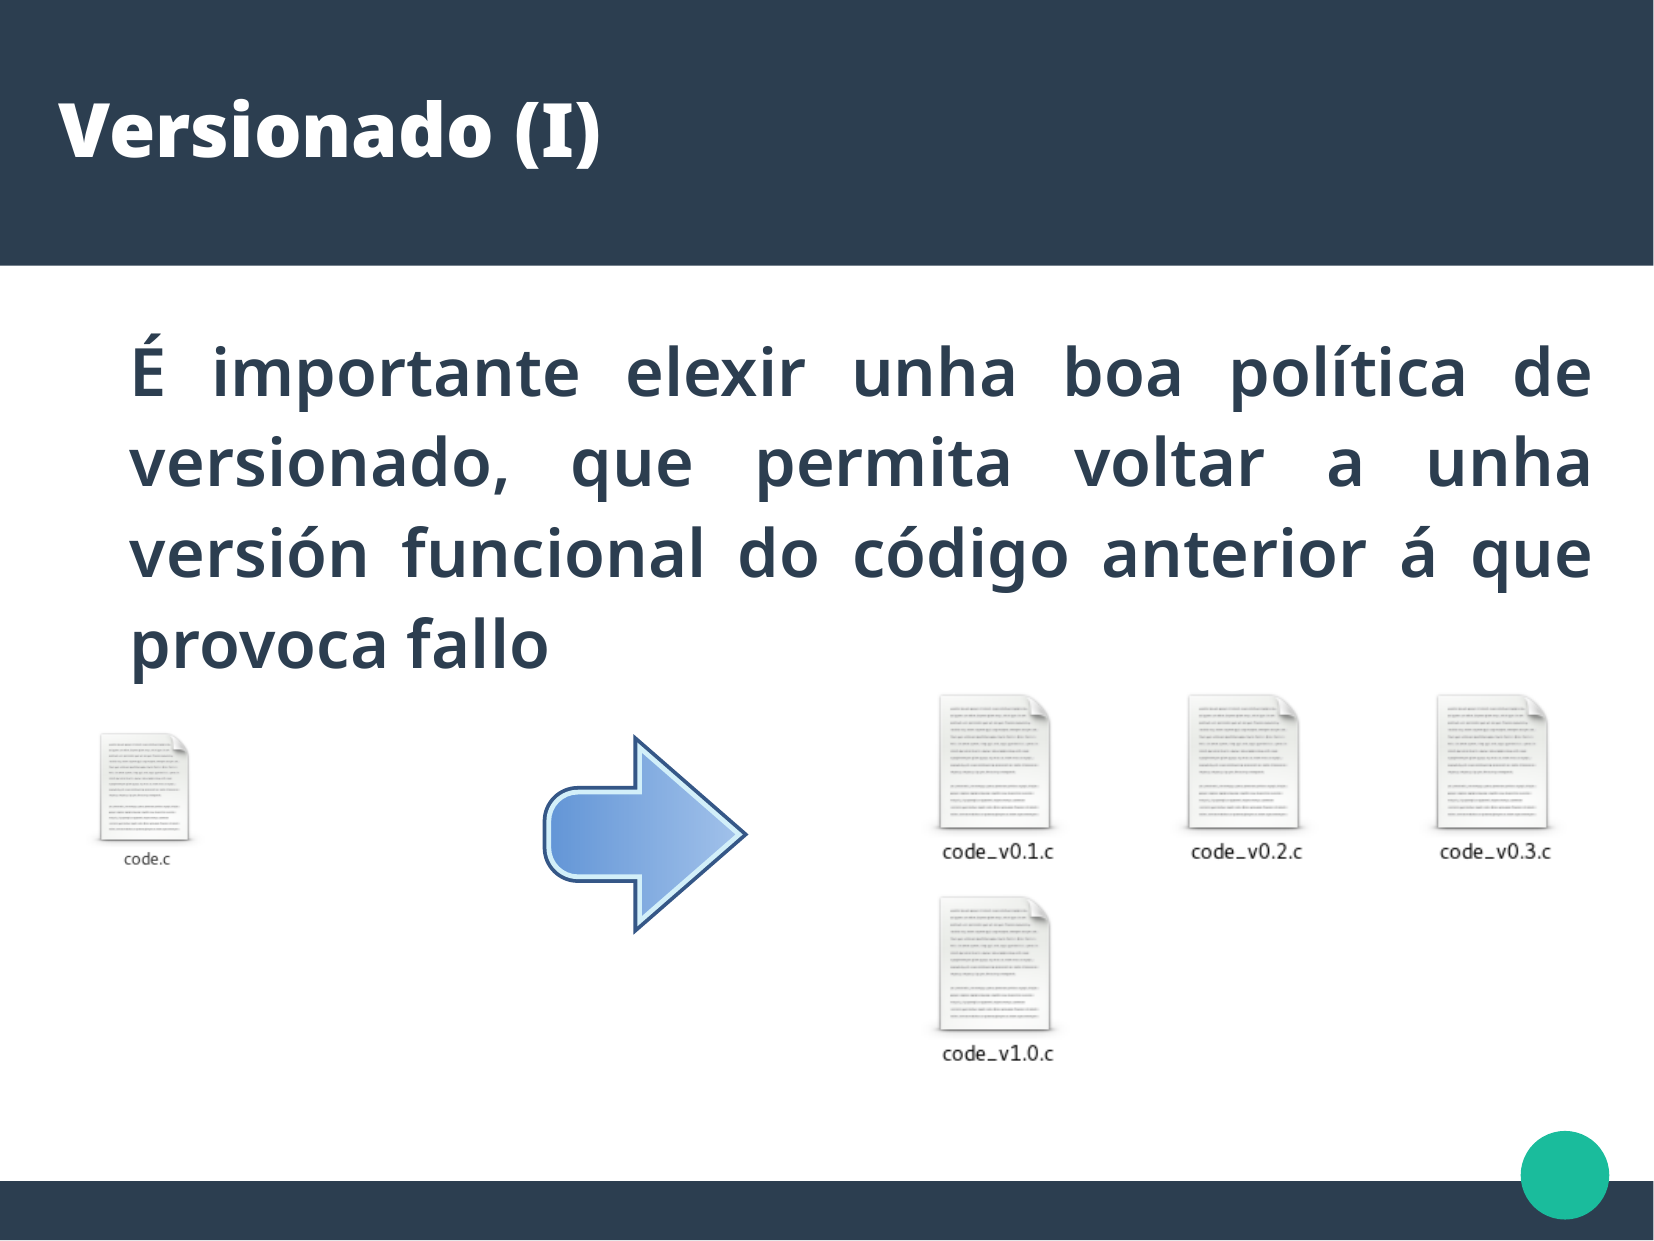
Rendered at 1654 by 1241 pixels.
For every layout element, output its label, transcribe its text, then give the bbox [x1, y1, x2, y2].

picture [59, 727, 414, 1035]
picture [902, 679, 1595, 1122]
picture [531, 721, 759, 945]
list É importante elexir unha boa política de versionado, que permita voltar a unha versión funcional do código anterior á que provoca fallo [59, 324, 1595, 720]
title Versionado (I) [59, 49, 1595, 207]
